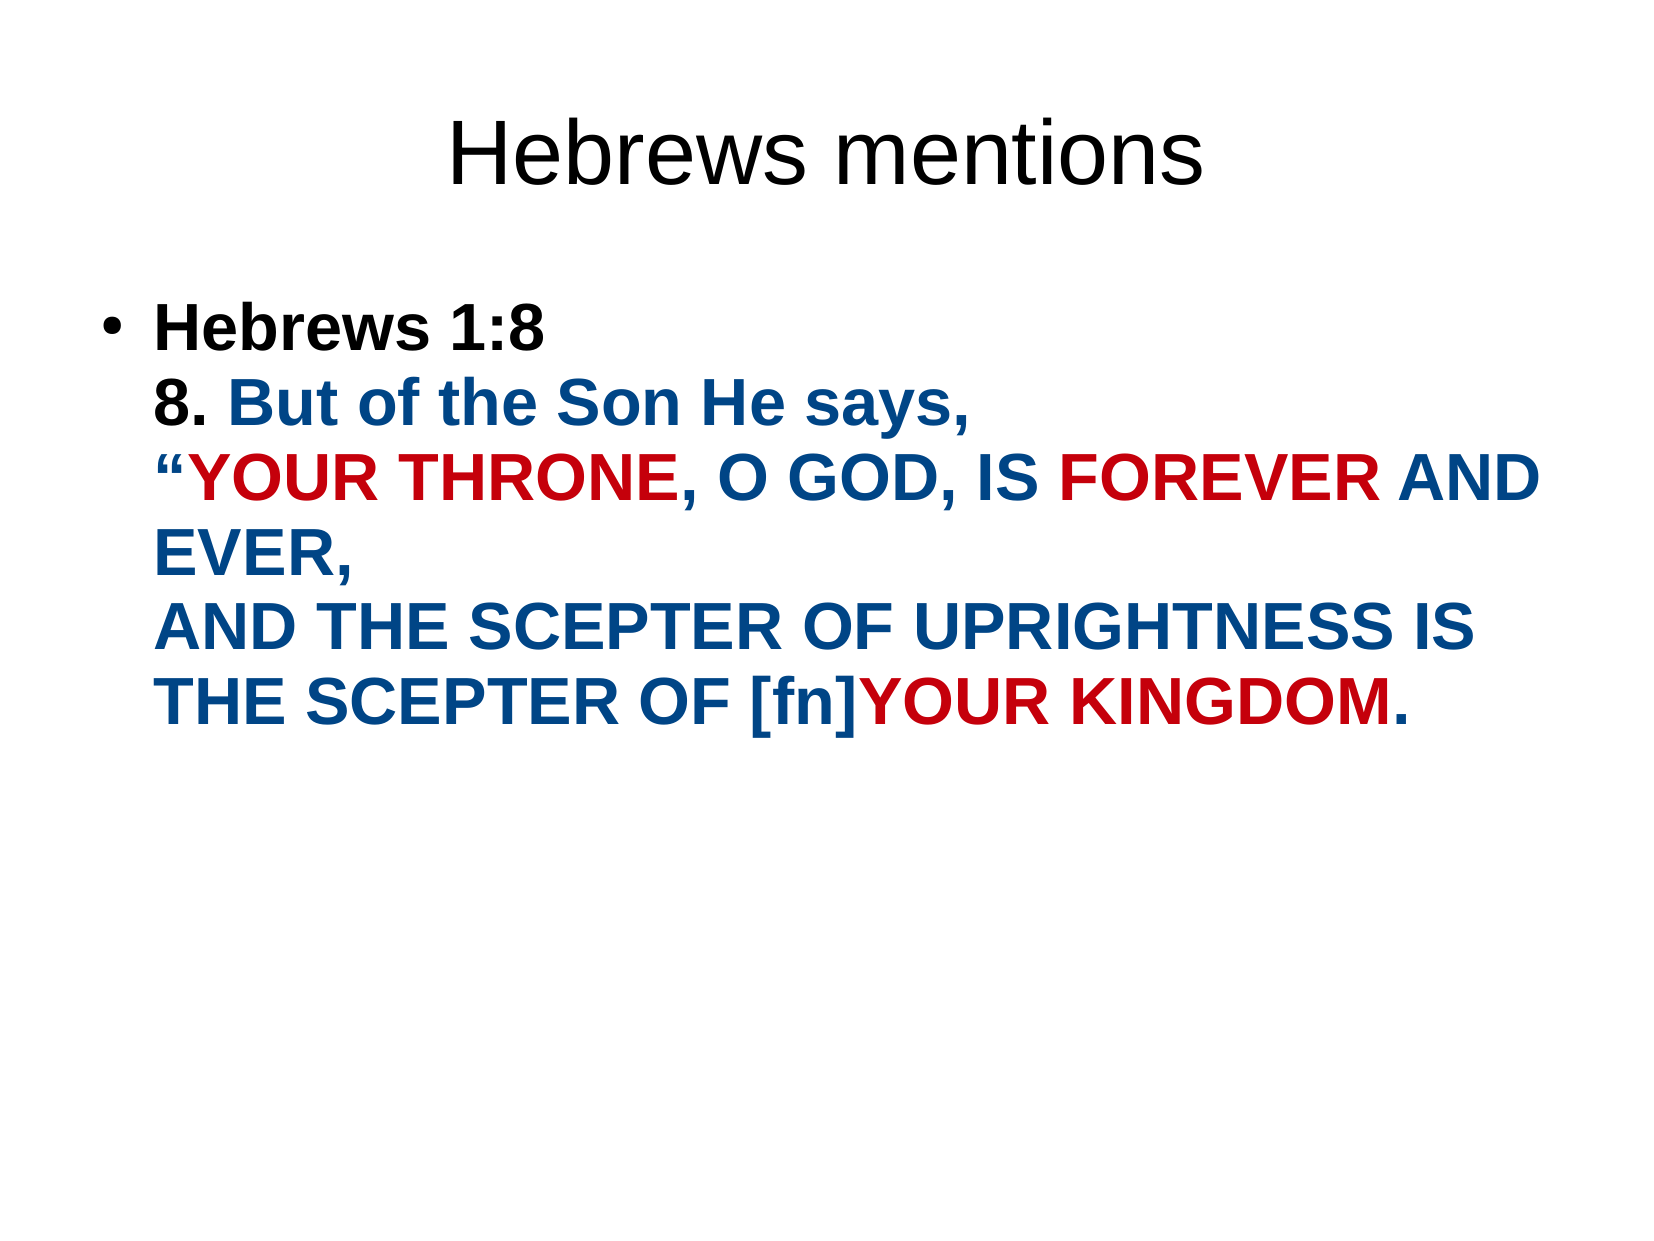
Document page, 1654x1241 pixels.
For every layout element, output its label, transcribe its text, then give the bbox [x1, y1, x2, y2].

title Hebrews mentions [82, 49, 1571, 257]
list Hebrews 1:8 8. But of the Son He says, “YOUR THRONE, O GOD, IS FOREVER AND EVER, AND THE SCEPTER OF UPRIGHTNESS IS THE SCEPTER OF [fn]YOUR KINGDOM. [82, 290, 1571, 1109]
